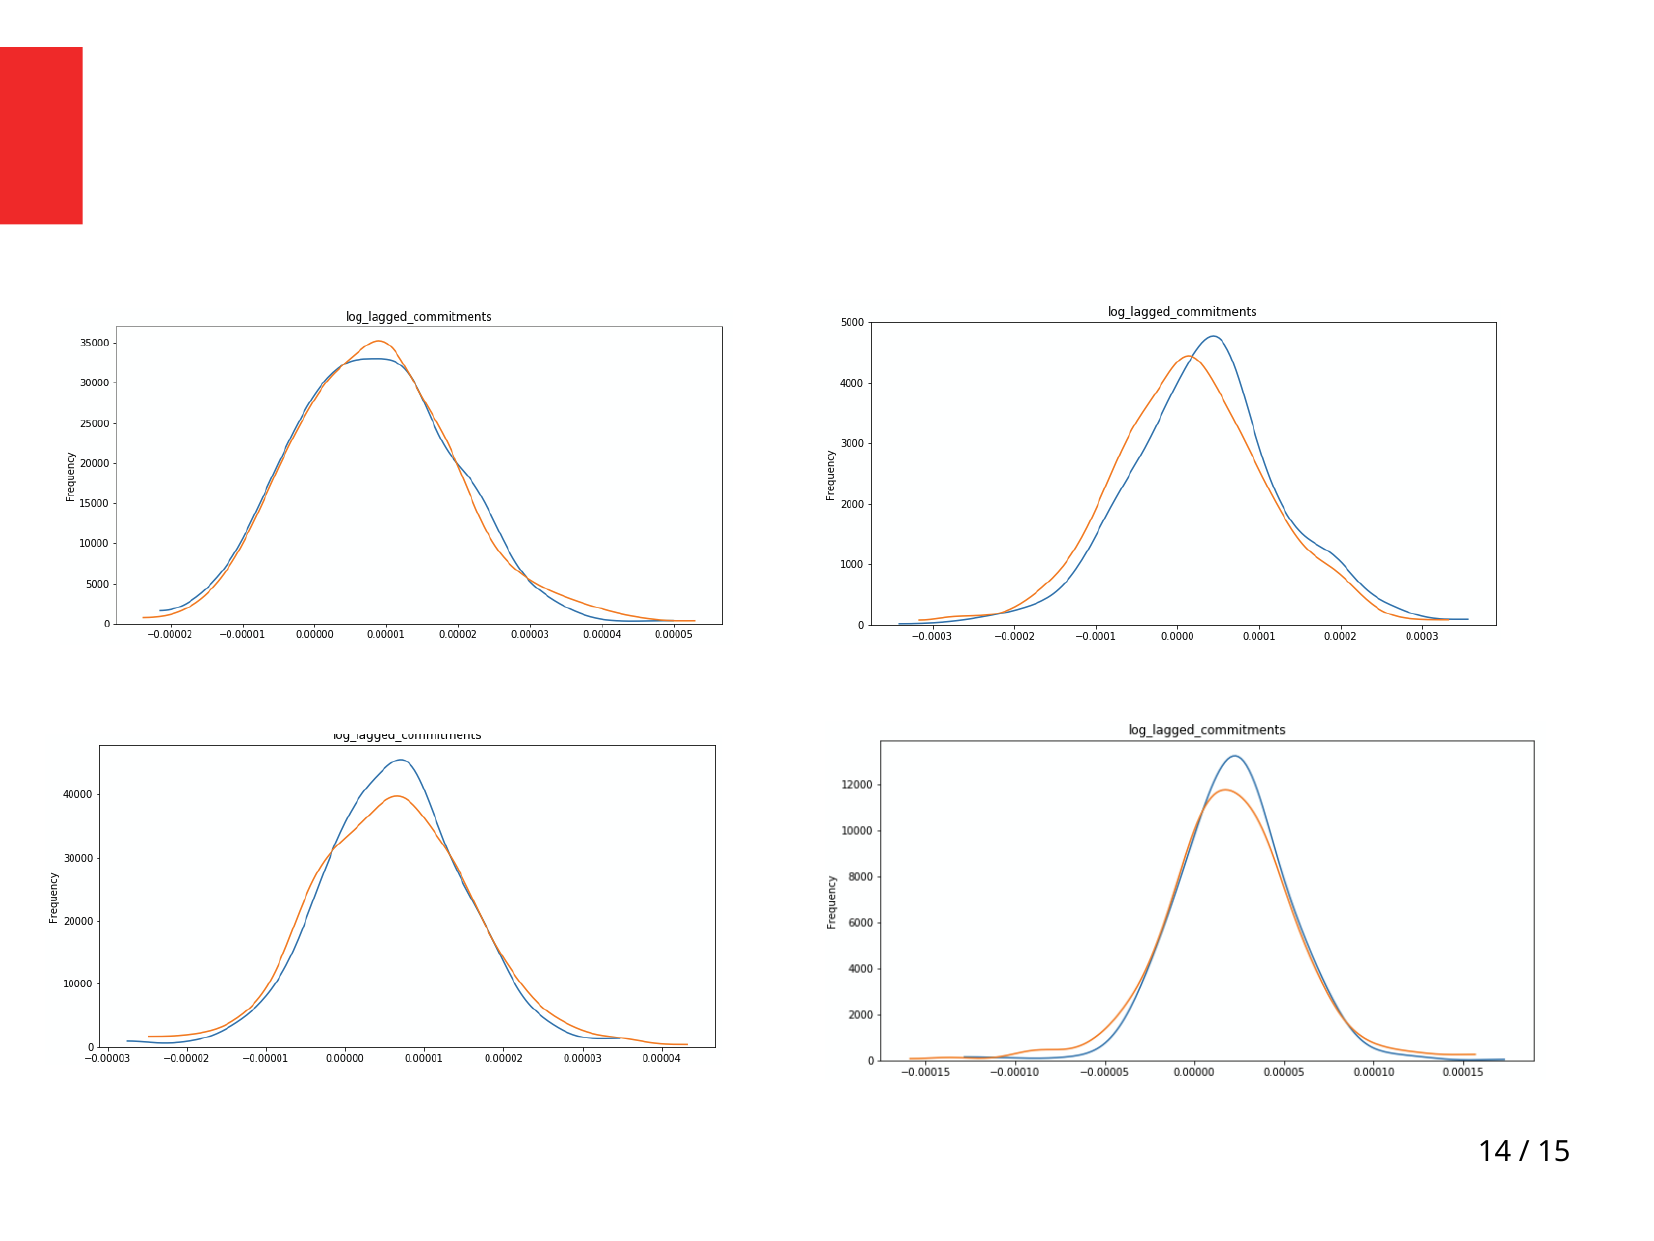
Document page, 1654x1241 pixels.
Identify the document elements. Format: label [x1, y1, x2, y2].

picture [820, 299, 1501, 646]
picture [825, 721, 1546, 1081]
picture [60, 308, 733, 646]
picture [45, 734, 722, 1066]
